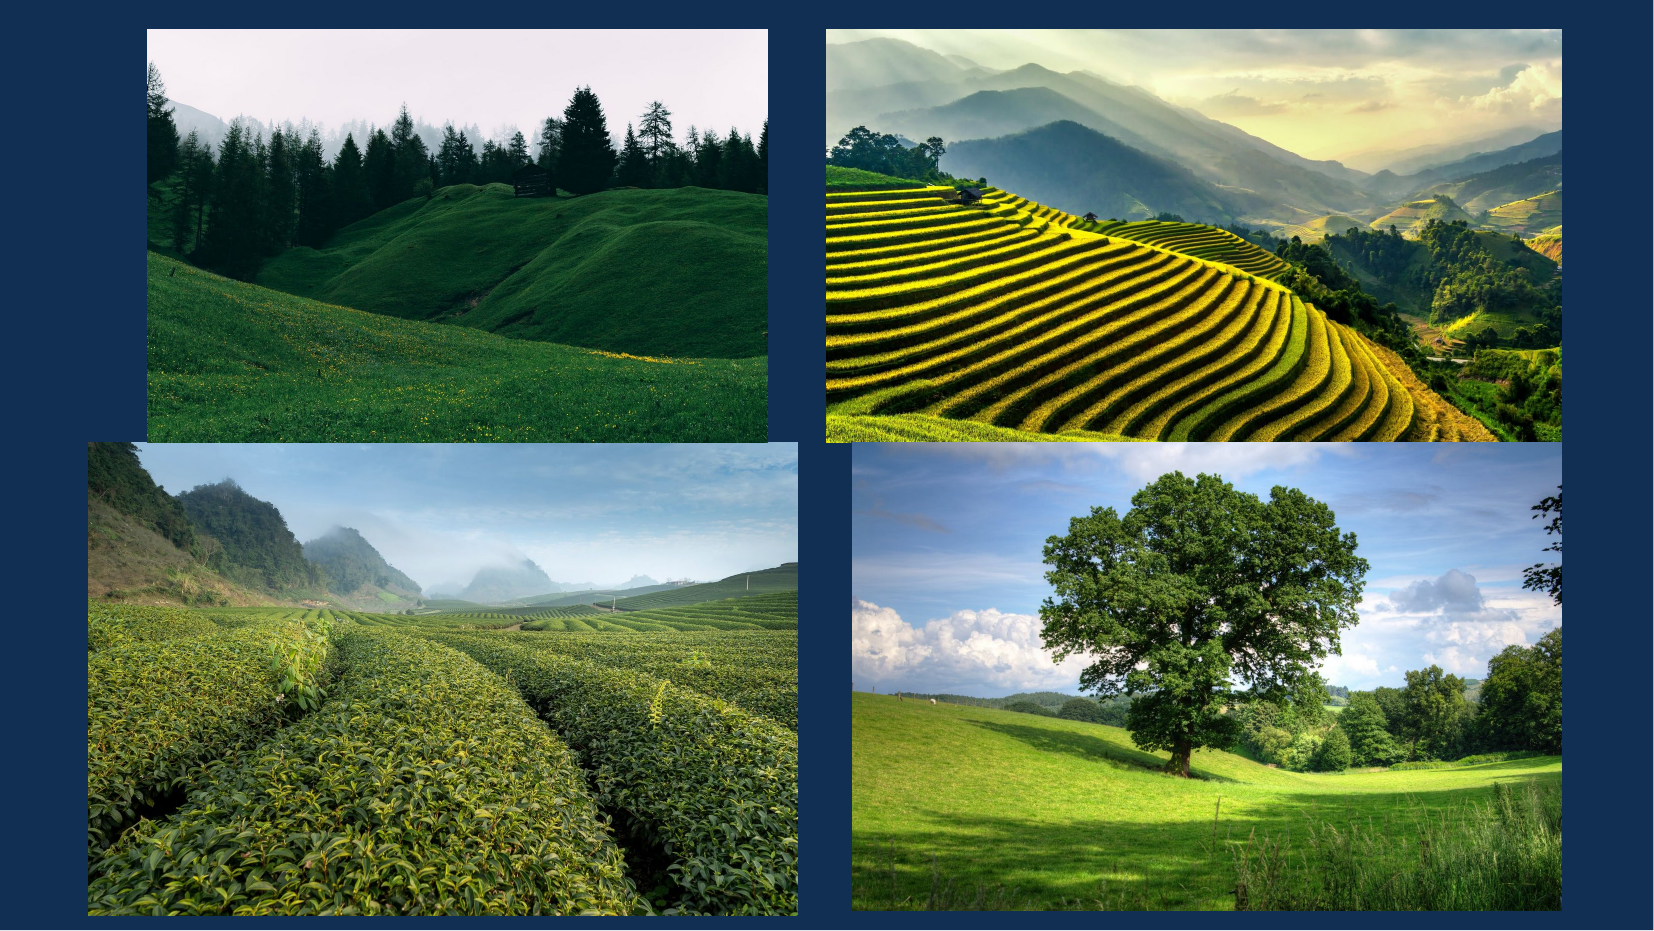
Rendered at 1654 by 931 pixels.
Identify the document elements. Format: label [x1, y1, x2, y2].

picture [826, 29, 1562, 911]
picture [88, 29, 798, 916]
